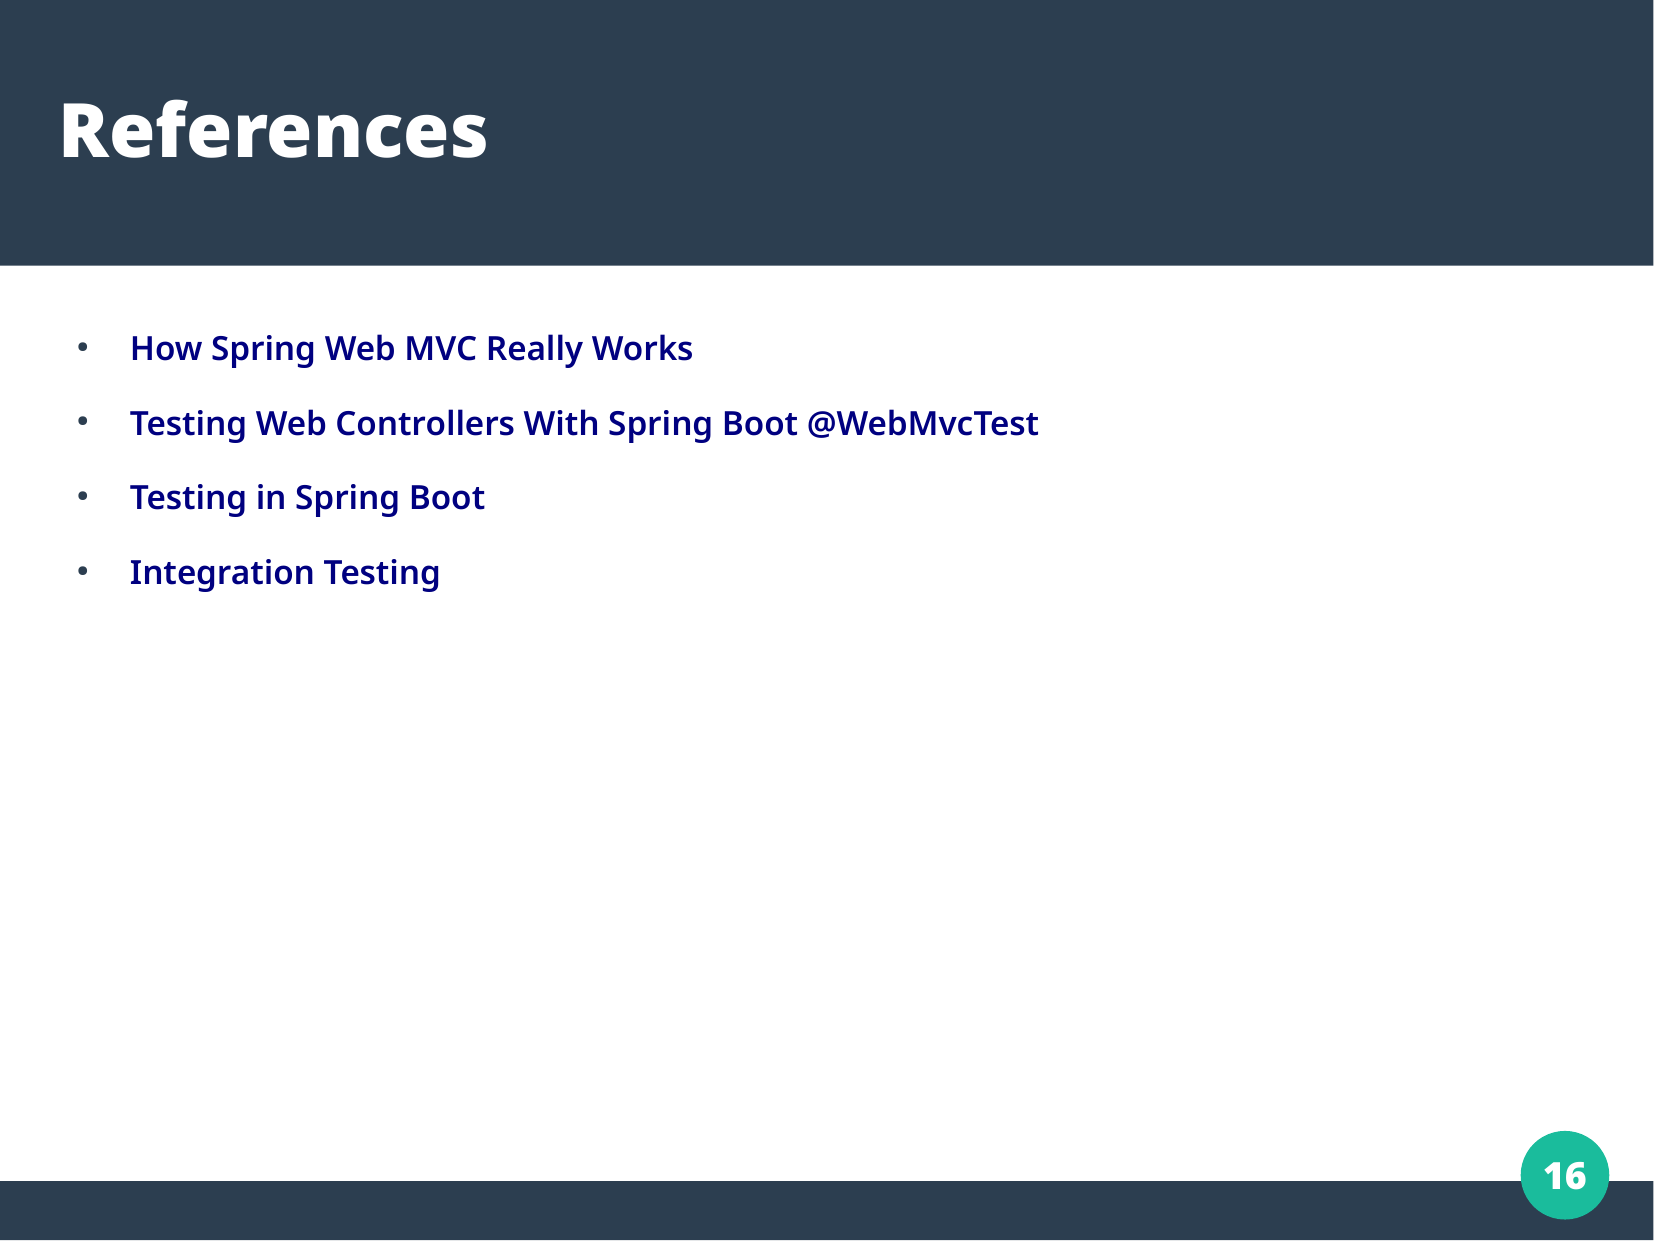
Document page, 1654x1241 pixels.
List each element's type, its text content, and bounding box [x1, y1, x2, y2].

list How Spring Web MVC Really Works Testing Web Controllers With Spring Boot @WebMvcTest Testing in Spring Boot Integration Testing [59, 324, 1595, 1152]
title References [59, 49, 1595, 207]
